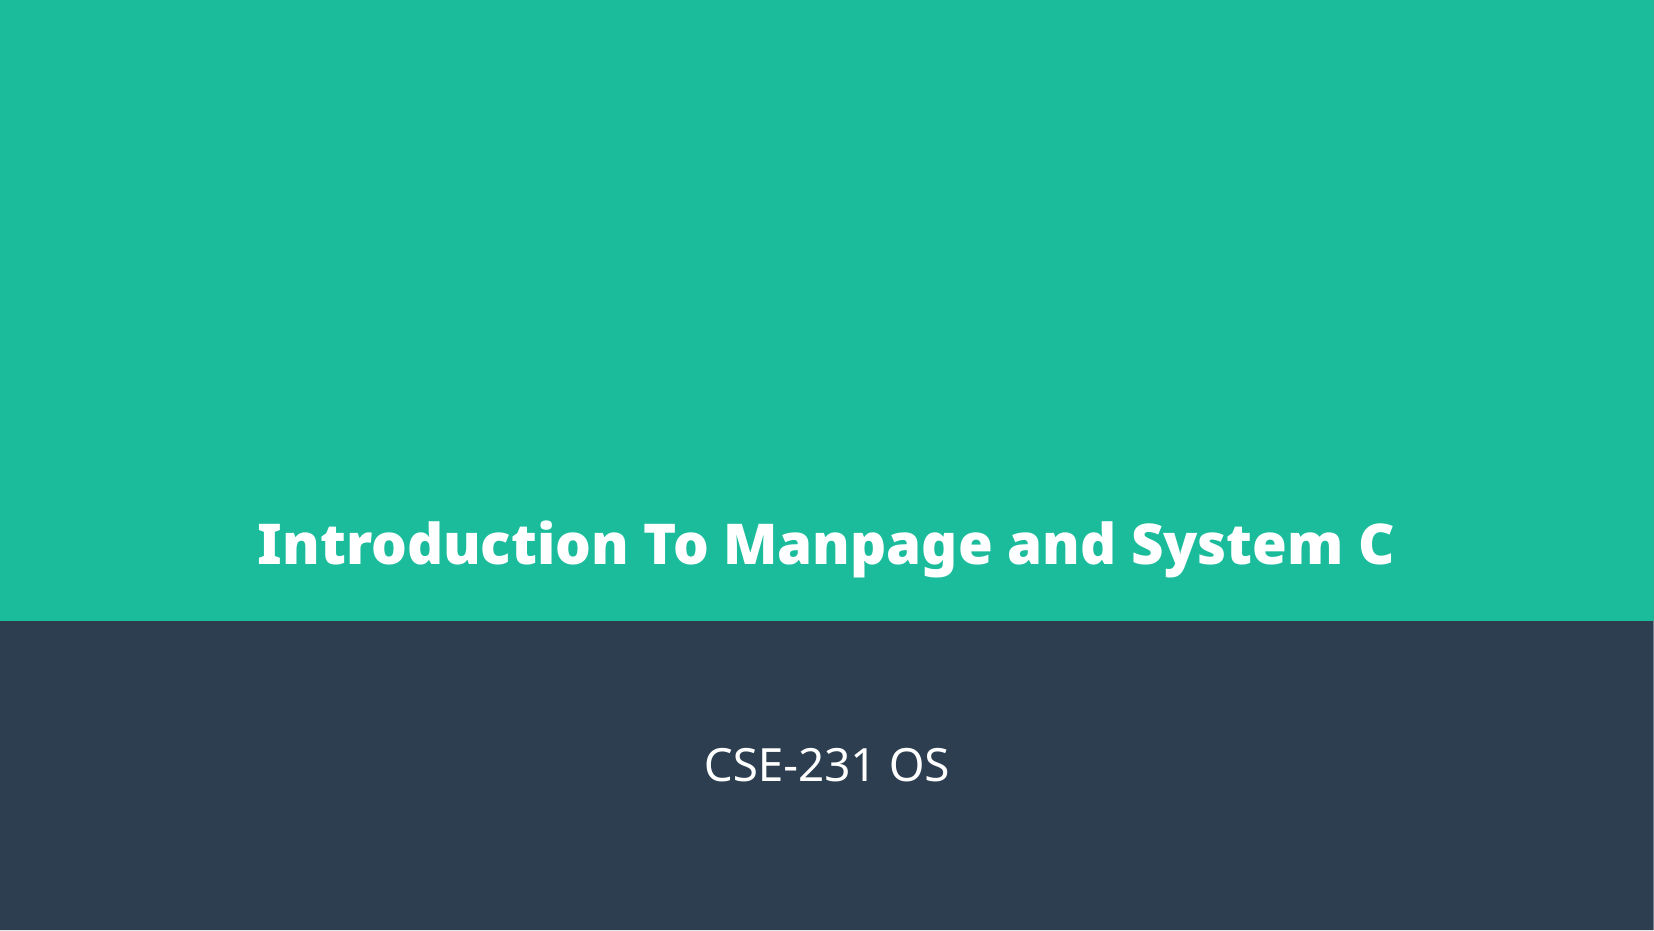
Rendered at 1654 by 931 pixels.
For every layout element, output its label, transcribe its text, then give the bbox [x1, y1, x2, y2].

subtitle CSE-231 OS [59, 642, 1595, 886]
title Introduction To Manpage and System C [59, 465, 1595, 583]
